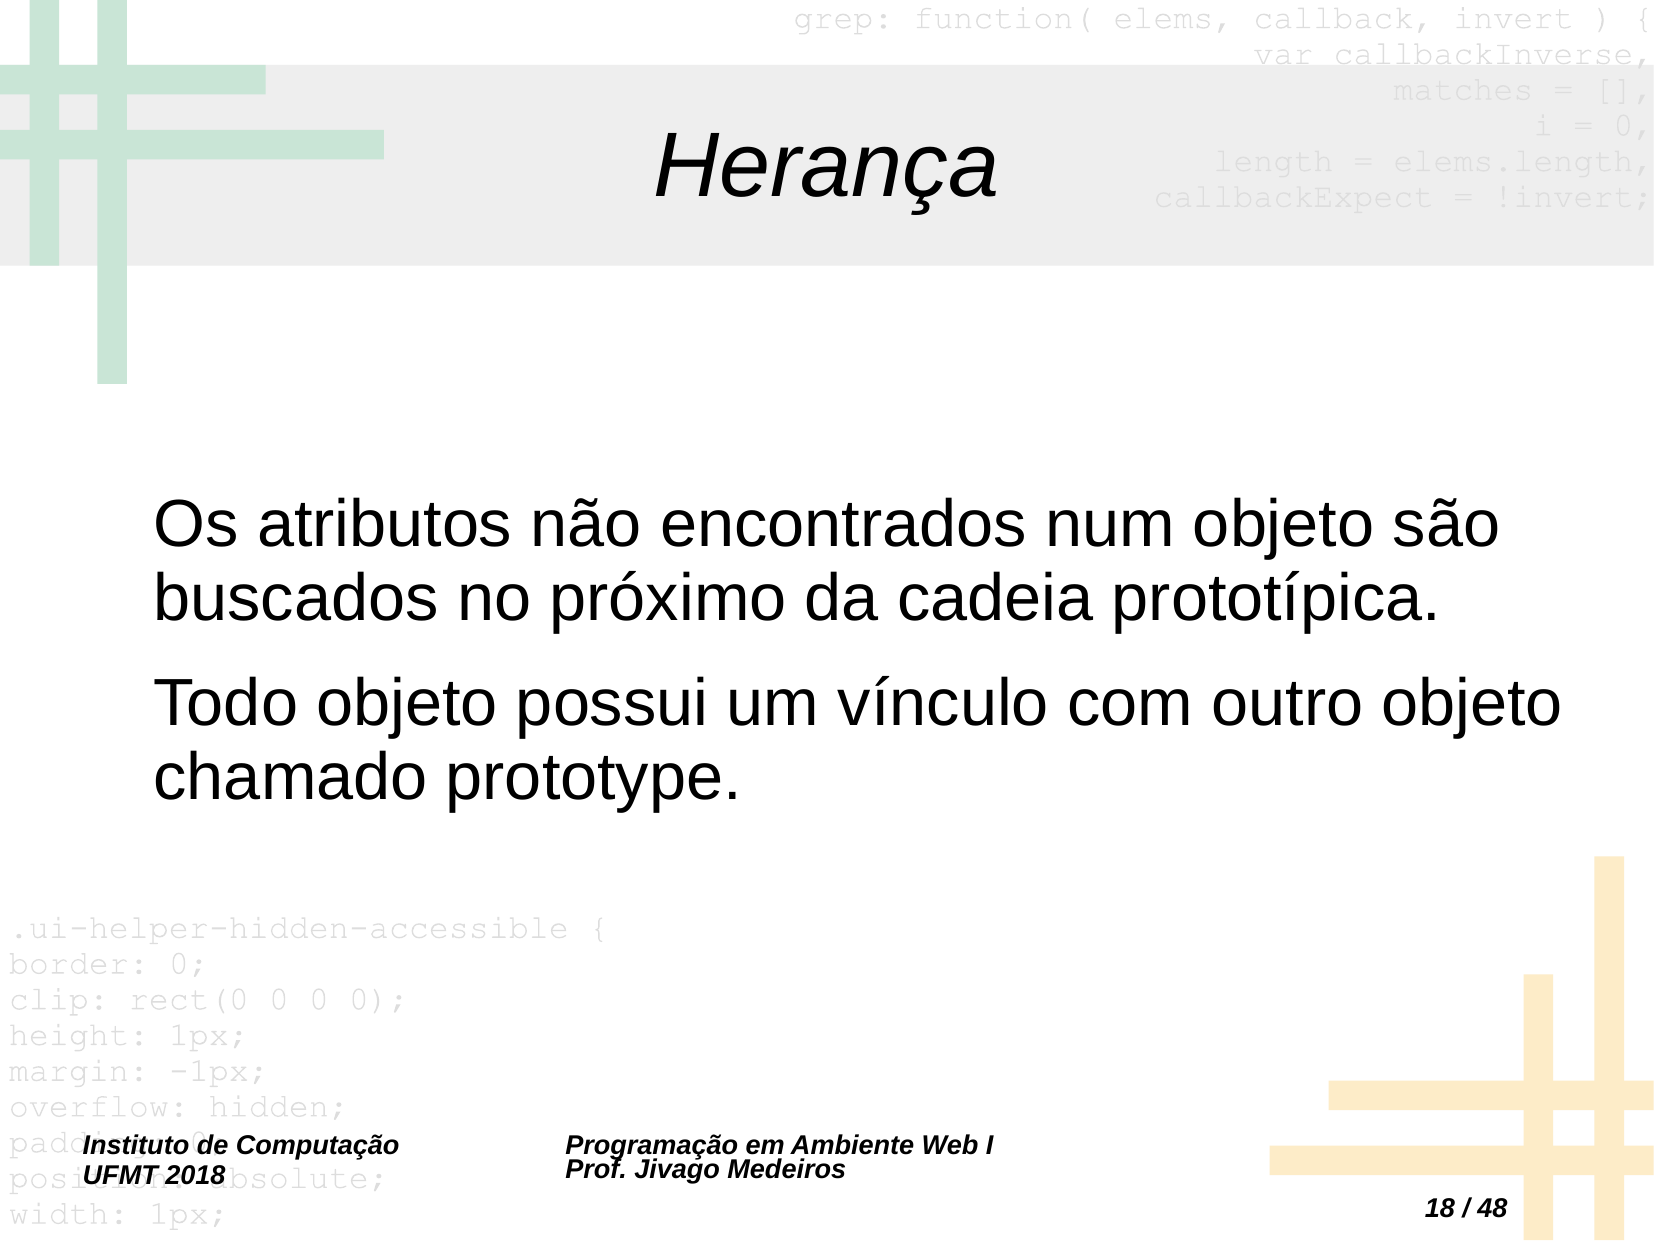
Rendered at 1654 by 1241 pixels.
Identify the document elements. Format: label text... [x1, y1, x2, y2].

title Herança [82, 61, 1571, 269]
list Os atributos não encontrados num objeto são buscados no próximo da cadeia prototípica. Todo objeto possui um vínculo com outro objeto chamado prototype. [82, 290, 1571, 1010]
